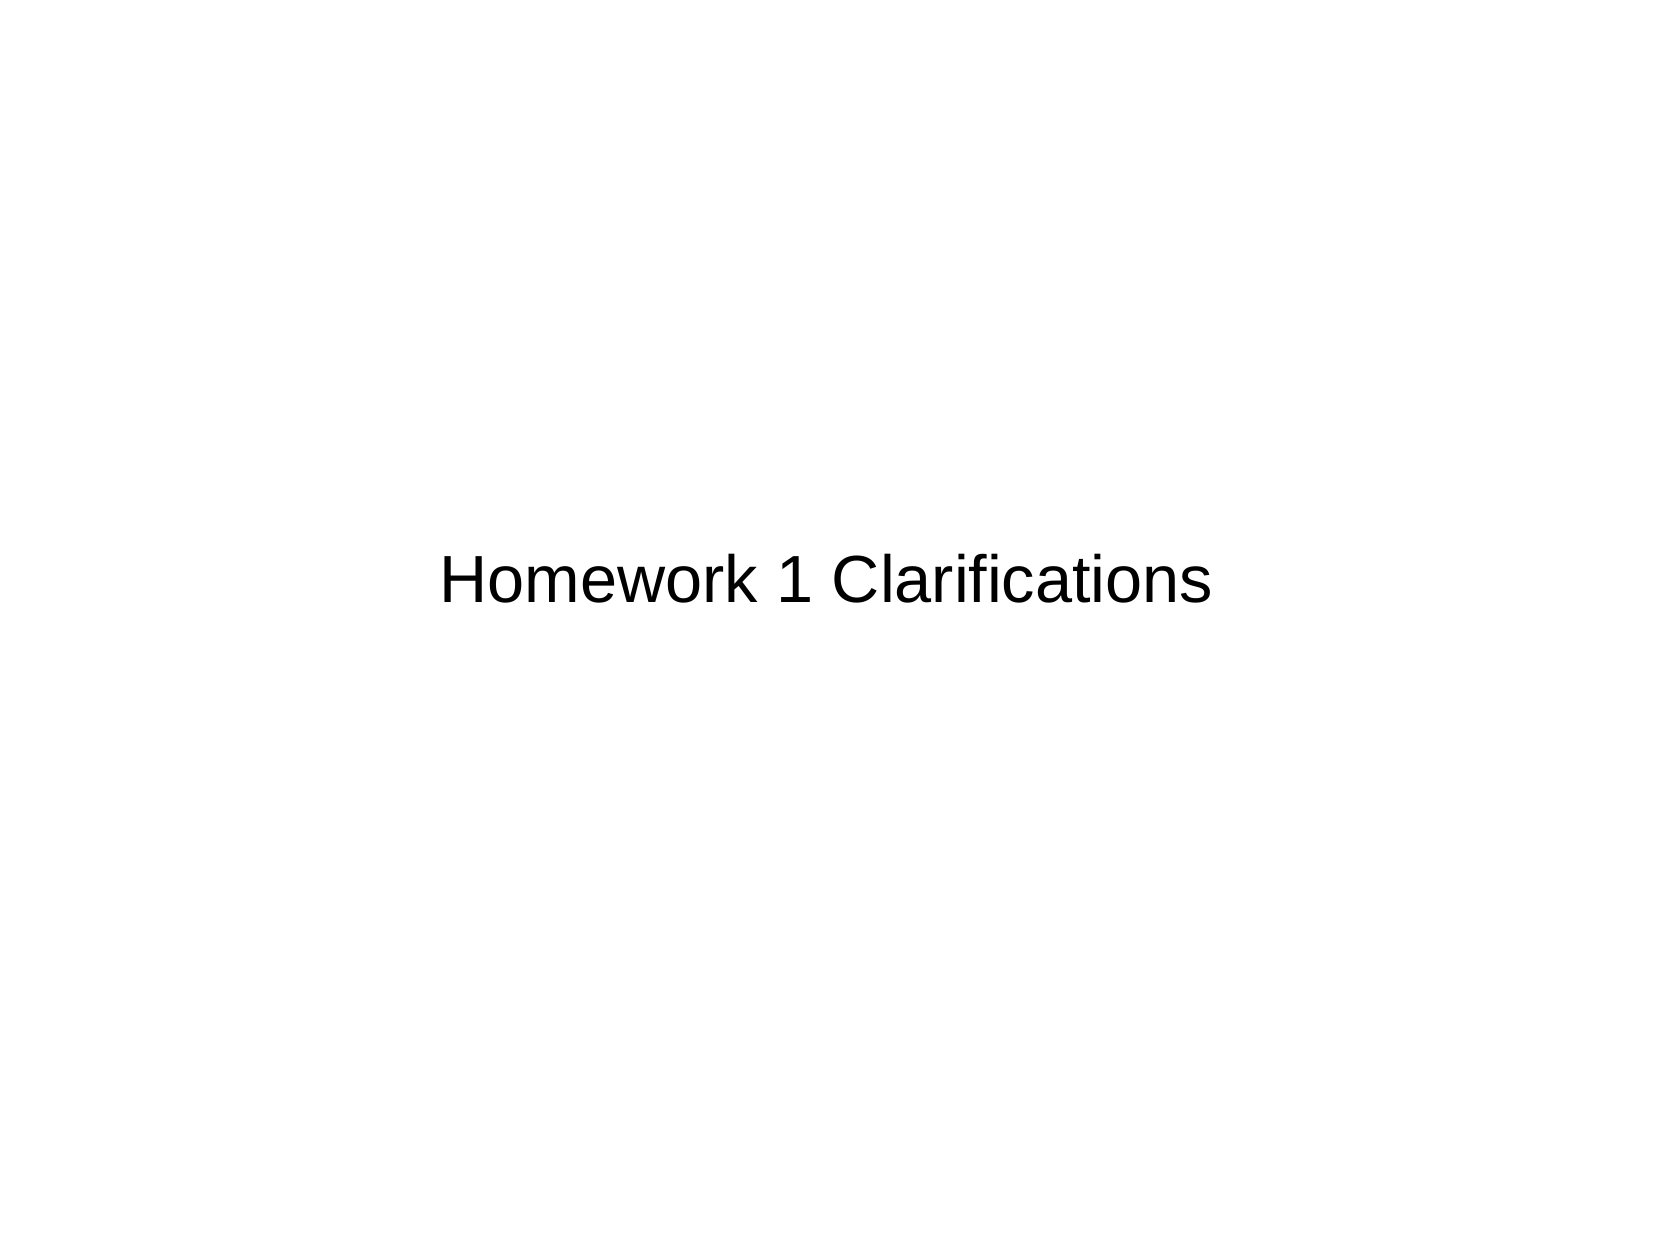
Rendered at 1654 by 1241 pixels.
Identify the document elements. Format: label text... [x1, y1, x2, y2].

subtitle Homework 1 Clarifications [82, 56, 1571, 1102]
